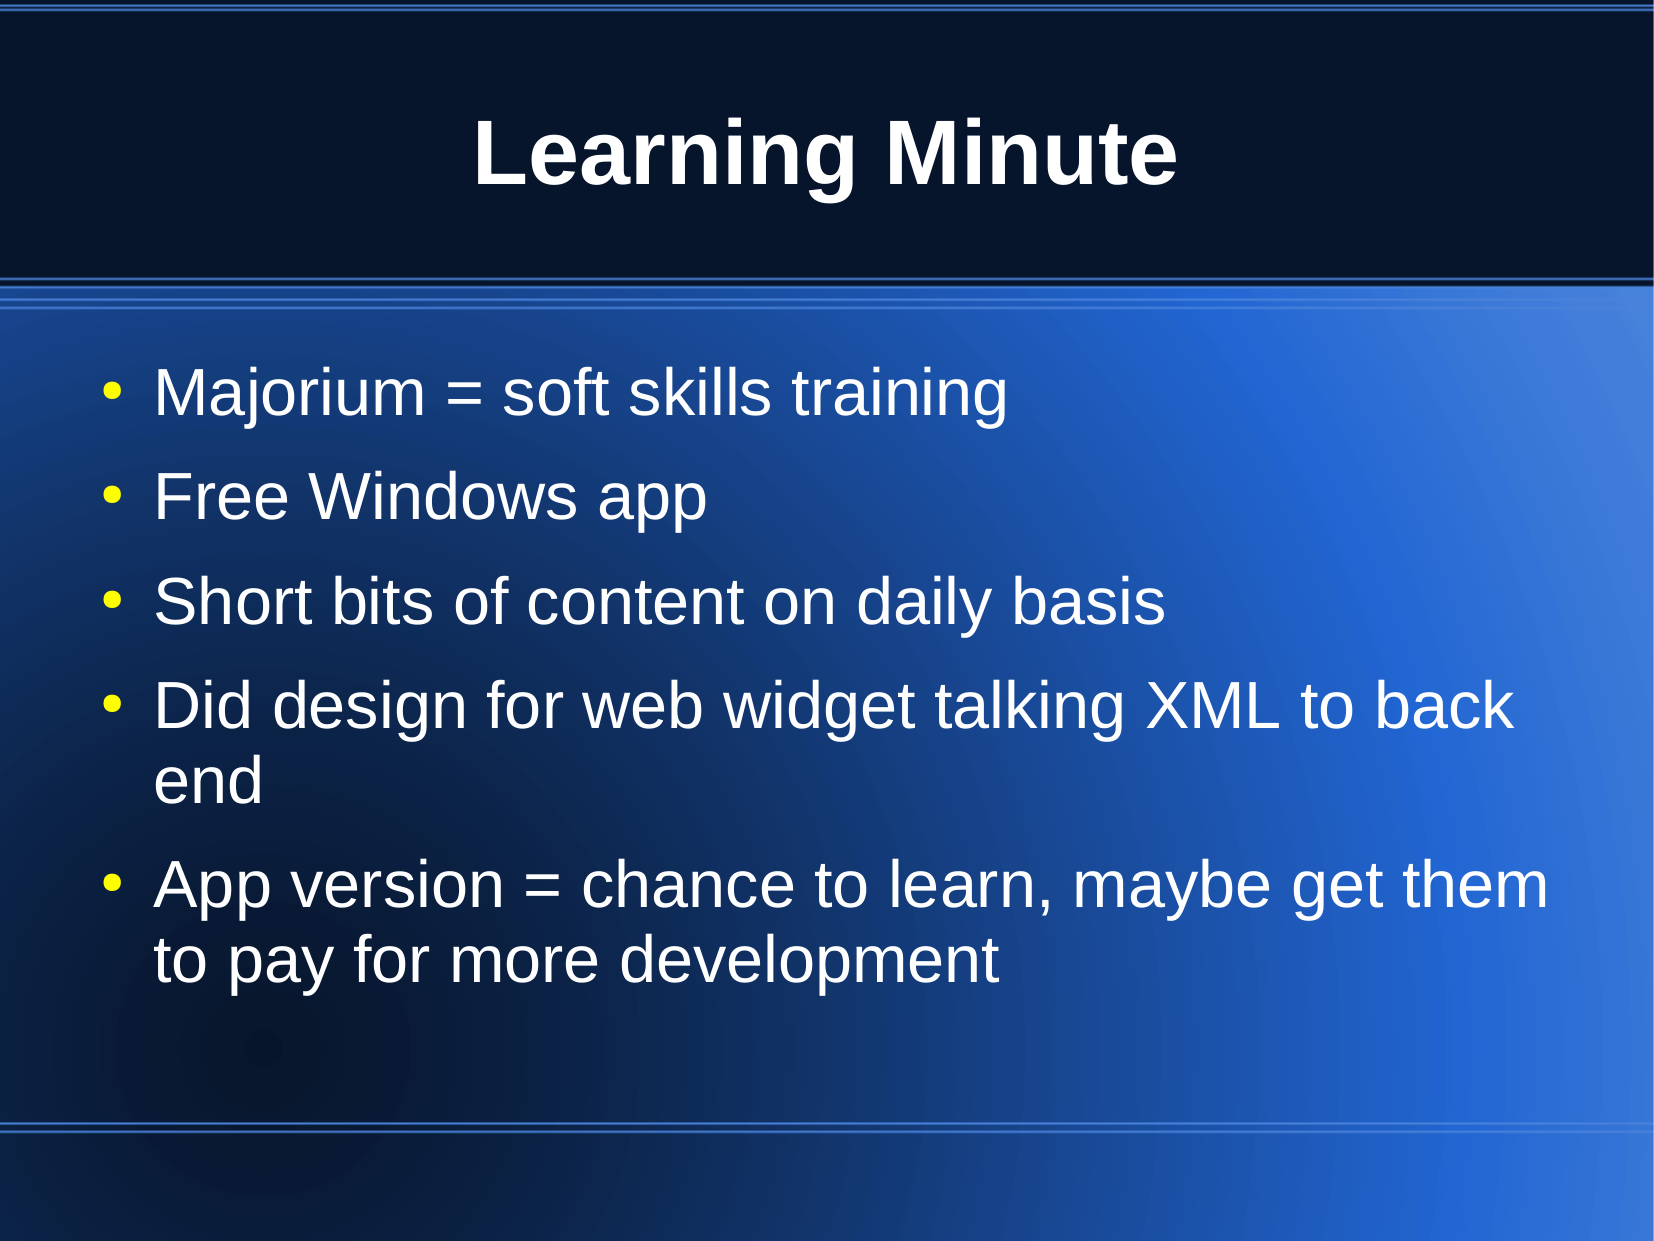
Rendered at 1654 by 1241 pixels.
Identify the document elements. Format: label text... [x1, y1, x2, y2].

picture [0, 0, 1654, 1241]
list Majorium = soft skills training Free Windows app Short bits of content on daily basis Did design for web widget talking XML to back end App version = chance to learn, maybe get them to pay for more development [82, 355, 1571, 1159]
title Learning Minute [82, 56, 1571, 250]
